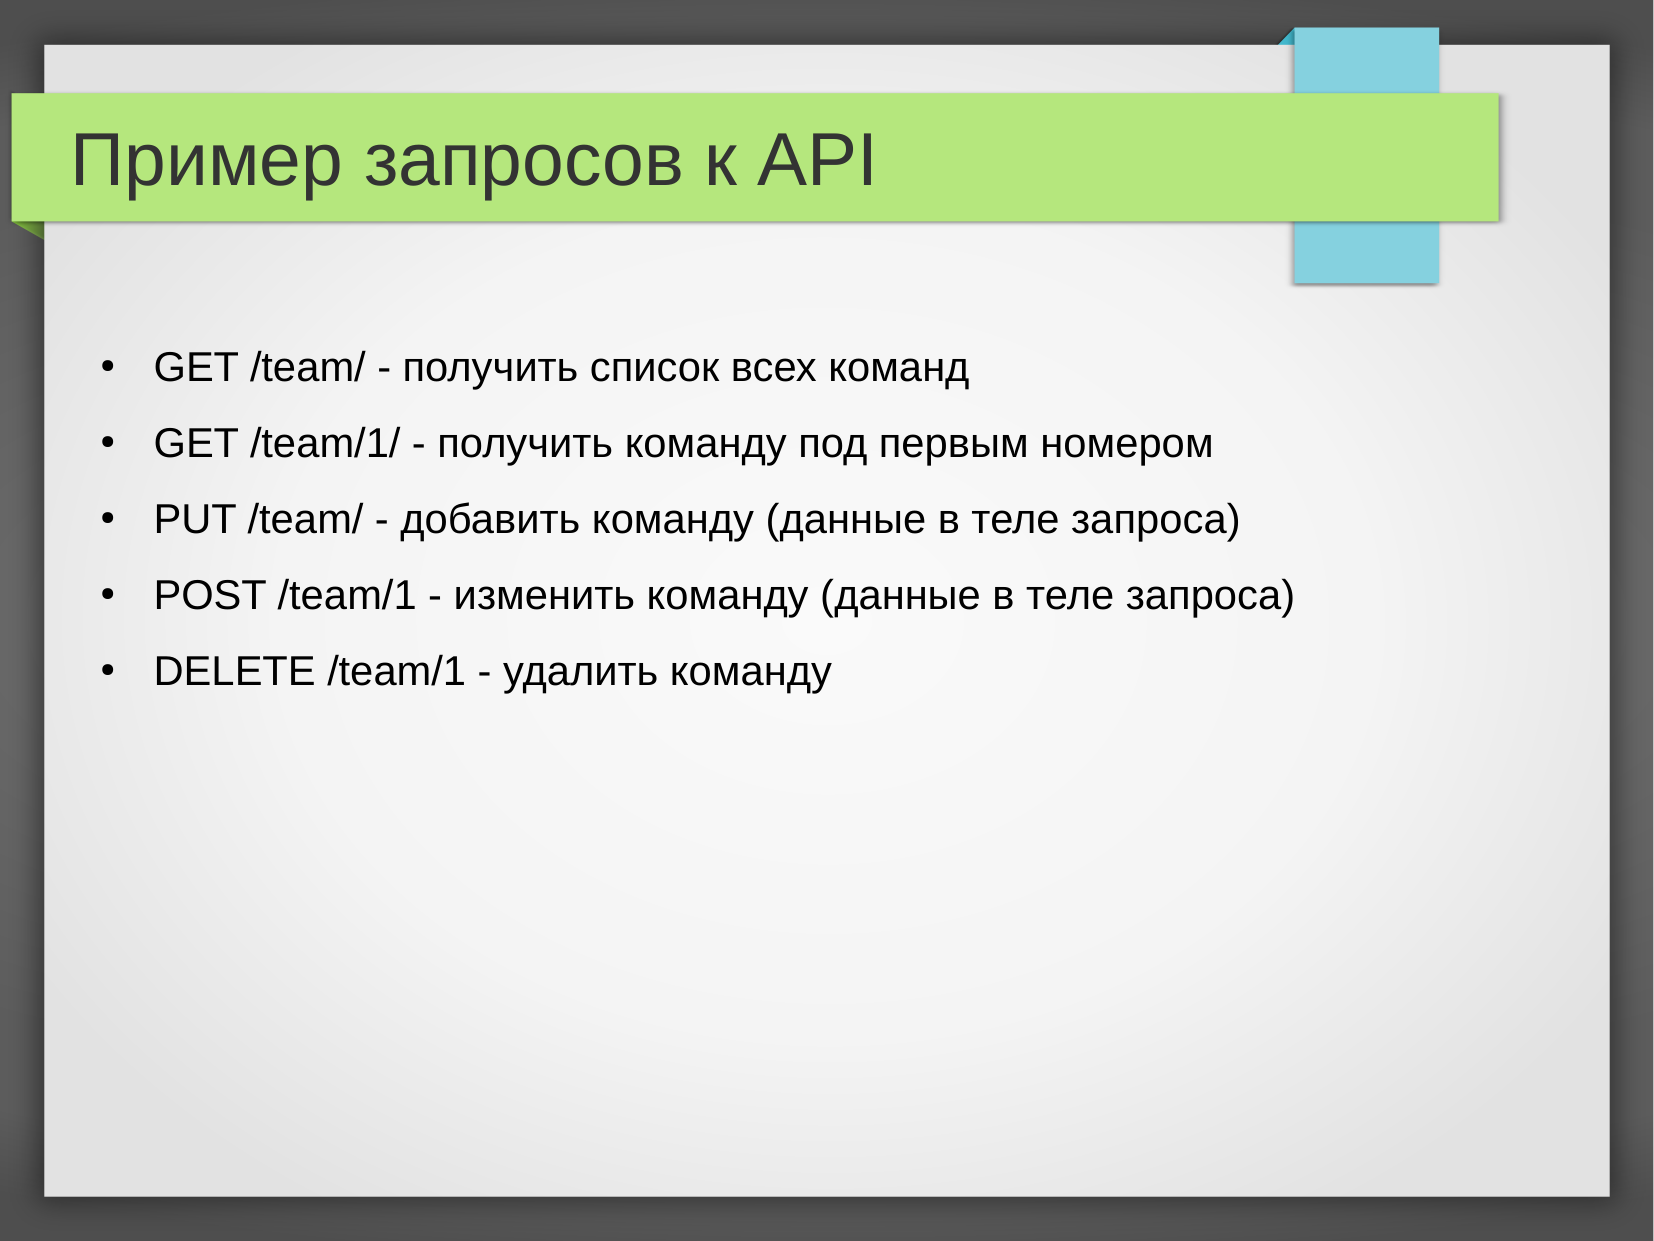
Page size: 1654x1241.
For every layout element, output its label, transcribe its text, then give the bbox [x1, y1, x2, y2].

title Пример запросов к API [70, 106, 1229, 213]
picture [0, 0, 1654, 1241]
list GET /team/ - получить список всех команд GET /team/1/ - получить команду под первым номером PUT /team/ - добавить команду (данные в теле запроса) POST /team/1 - изменить команду (данные в теле запроса) DELETE /team/1 - удалить команду [82, 343, 1538, 1063]
